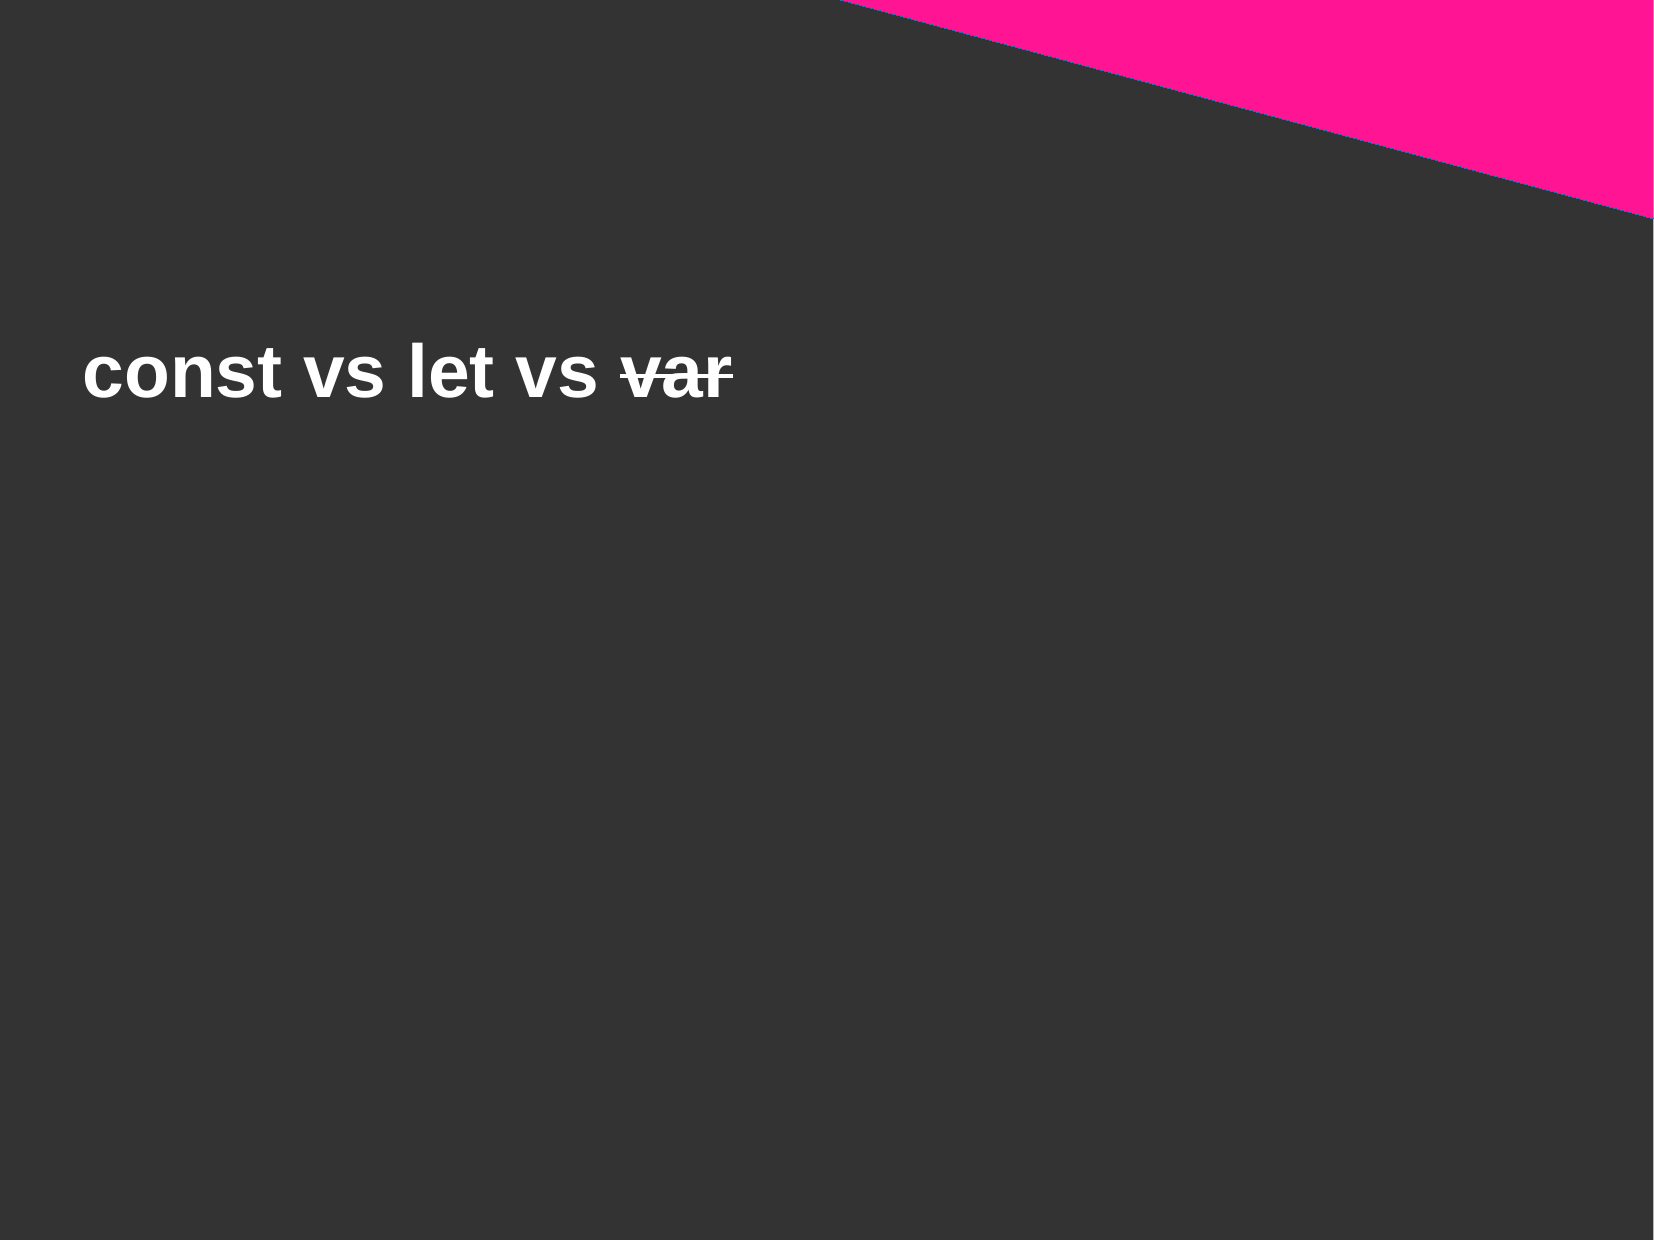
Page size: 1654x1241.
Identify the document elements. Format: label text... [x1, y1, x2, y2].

text_box [840, 0, 1654, 219]
title const vs let vs var [82, 330, 1571, 538]
